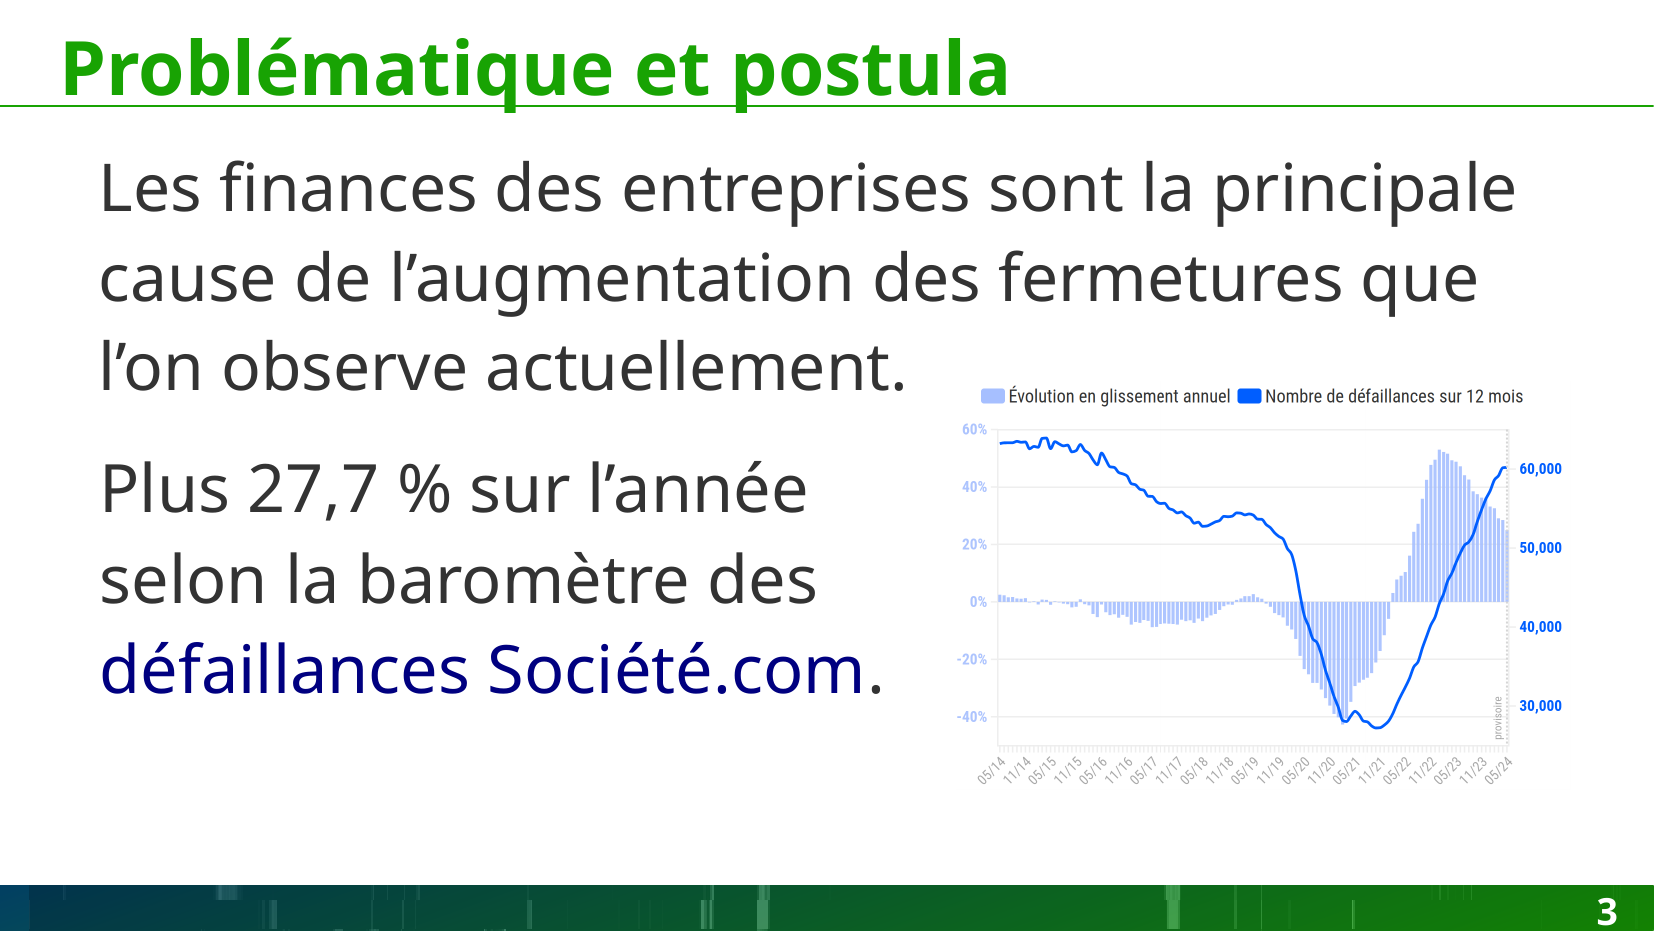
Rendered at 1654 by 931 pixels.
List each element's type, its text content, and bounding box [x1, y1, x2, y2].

picture [956, 381, 1571, 790]
list Les finances des entreprises sont la principale cause de l’augmentation des fermetures que l’on observe actuellement. [28, 140, 1571, 413]
list Plus 27,7 % sur l’année selon la baromètre des défaillances Société.com. [28, 441, 917, 851]
title Problématique et postula [59, 2, 1625, 131]
